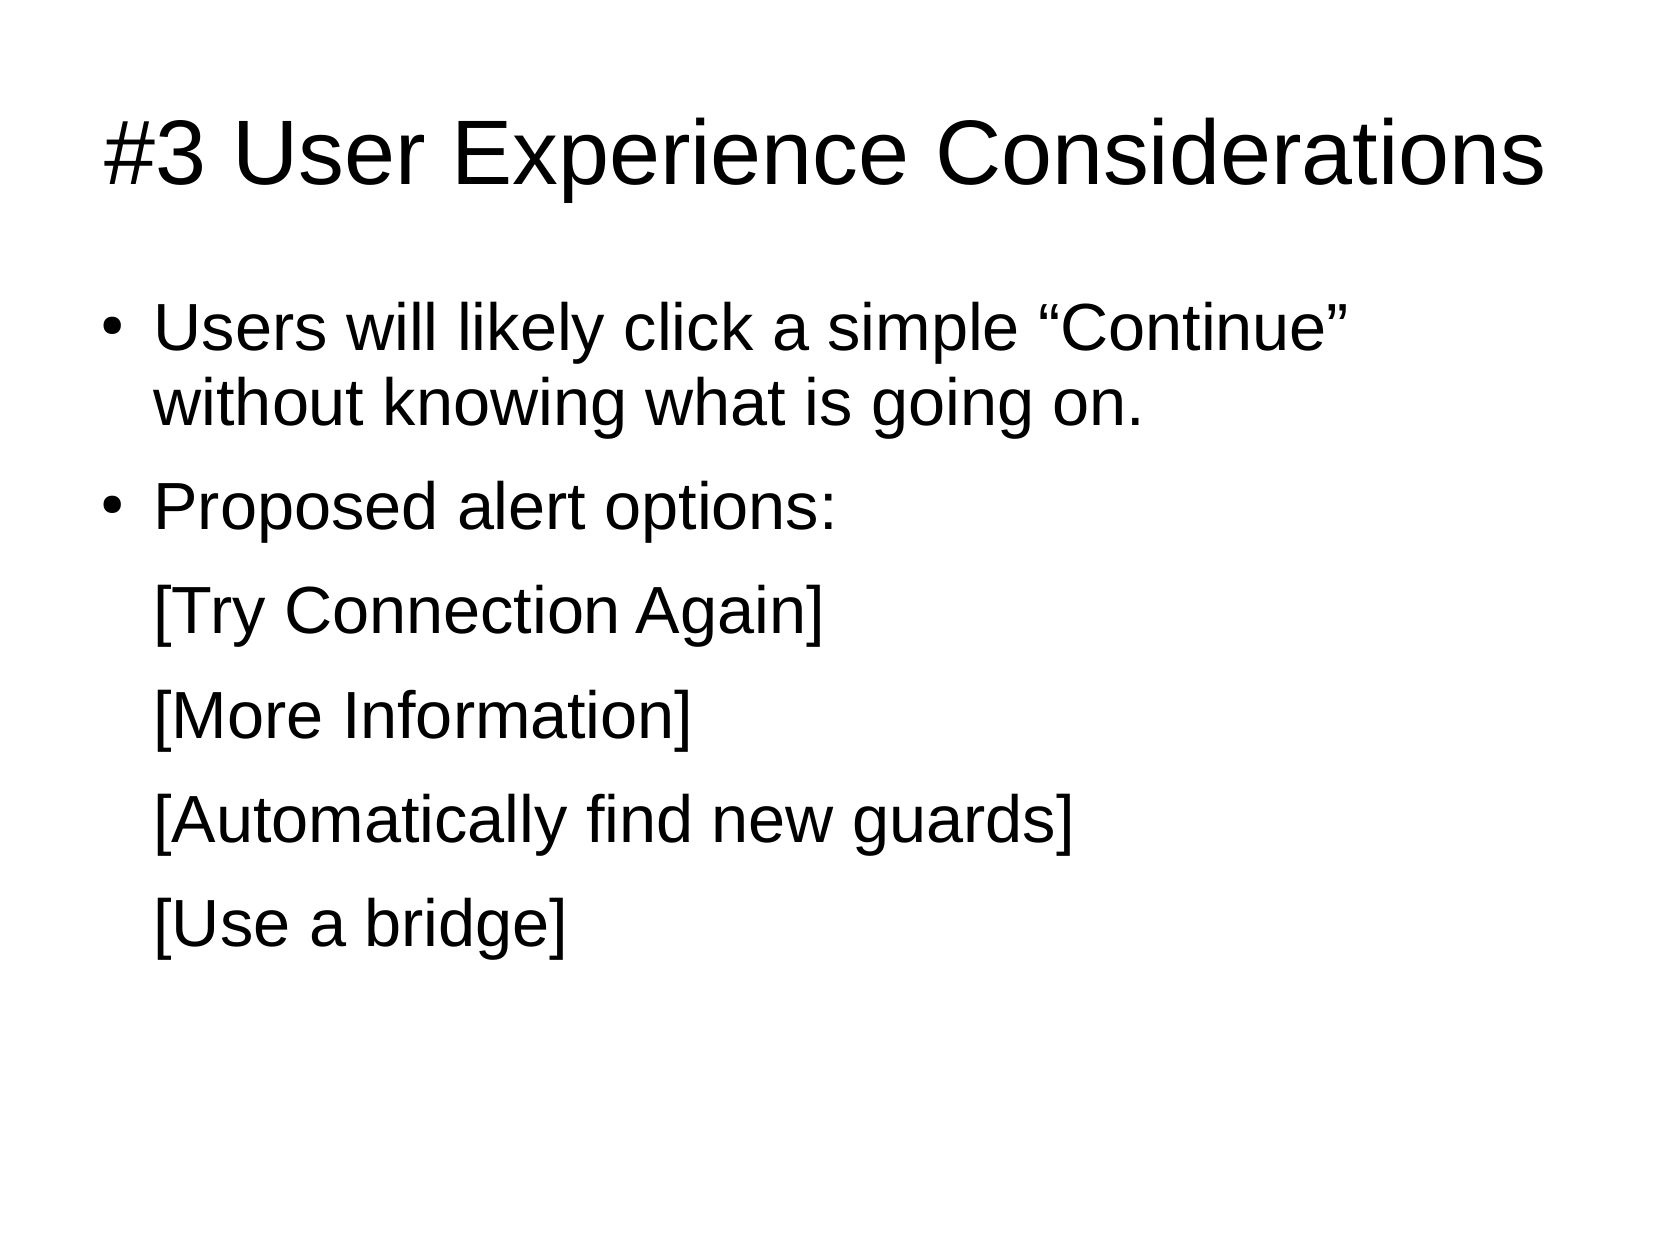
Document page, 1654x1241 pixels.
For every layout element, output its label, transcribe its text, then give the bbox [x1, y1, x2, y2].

list Users will likely click a simple “Continue” without knowing what is going on. Proposed alert options: [Try Connection Again] [More Information] [Automatically find new guards] [Use a bridge] [82, 290, 1571, 1010]
title #3 User Experience Considerations [82, 49, 1571, 257]
